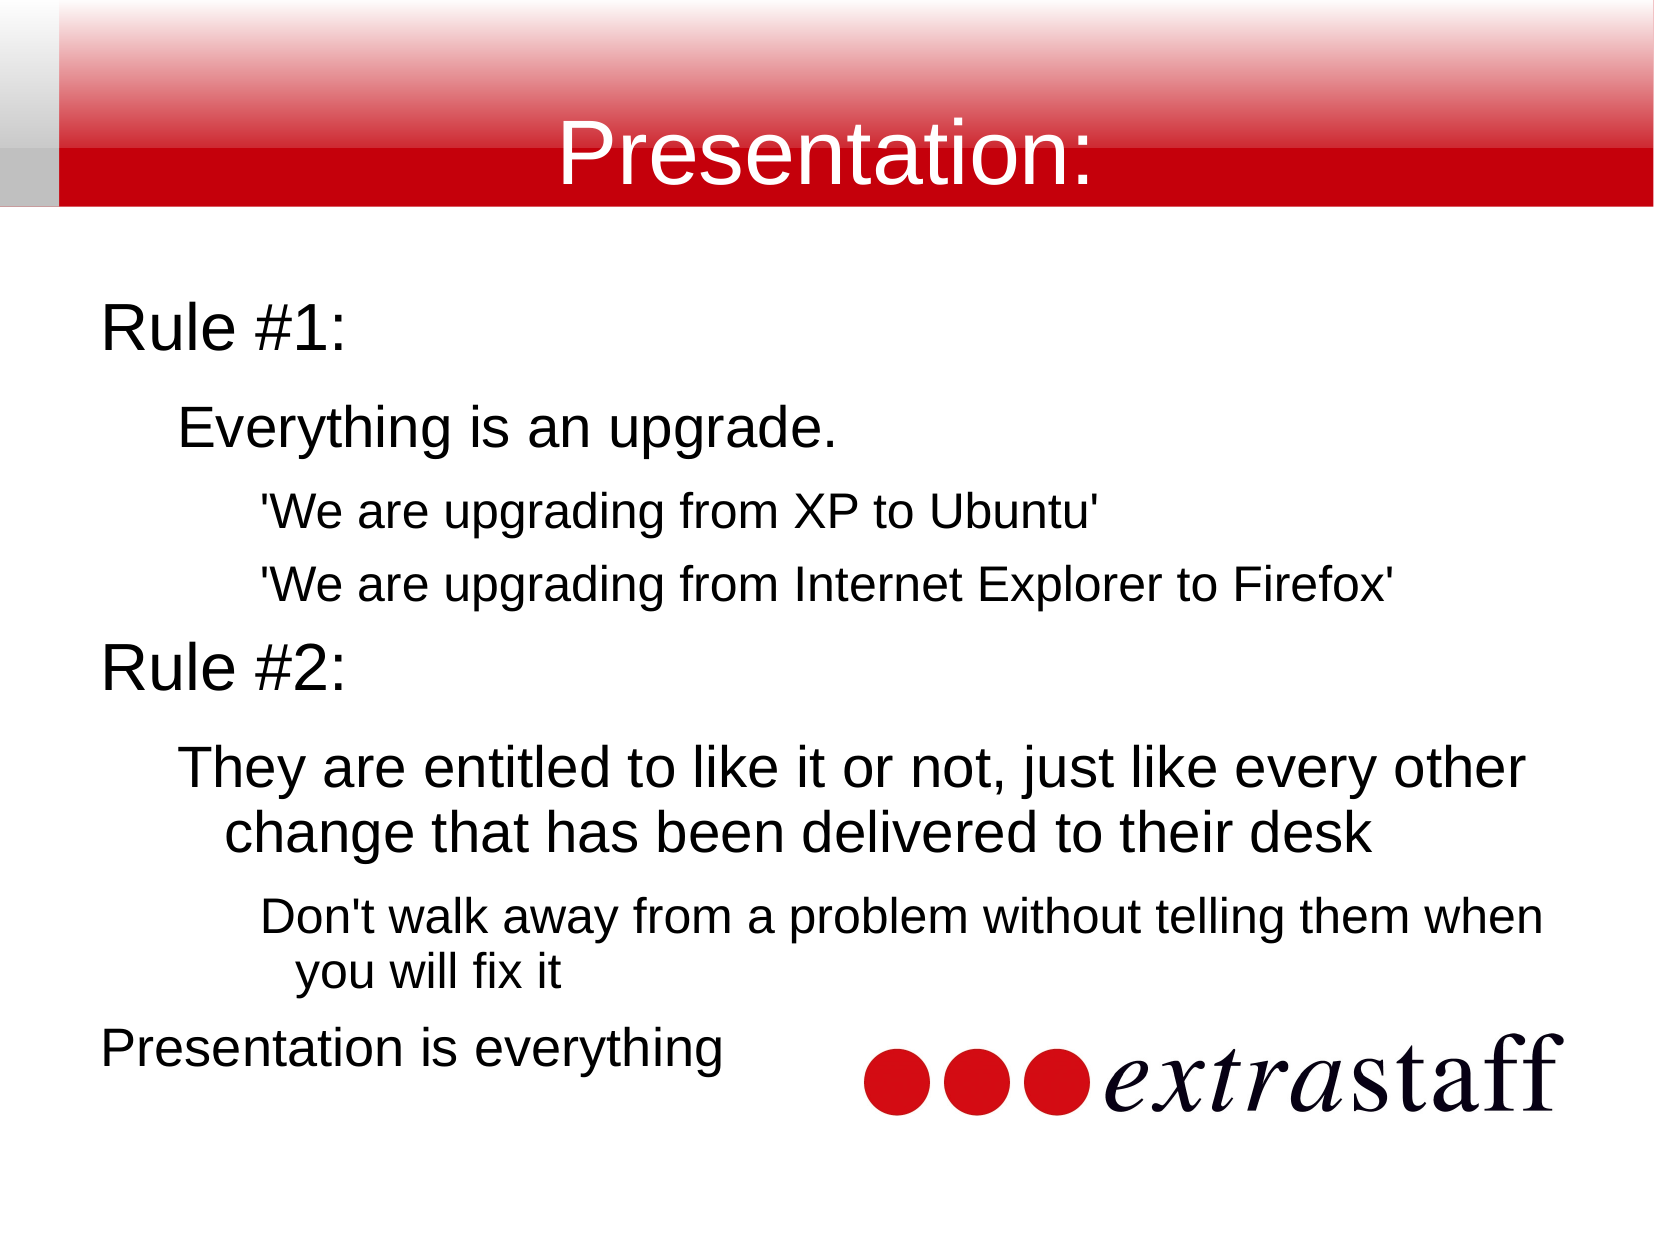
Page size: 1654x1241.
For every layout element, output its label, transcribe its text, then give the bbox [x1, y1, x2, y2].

picture [863, 1094, 1565, 1116]
list Rule #1: Everything is an upgrade. 'We are upgrading from XP to Ubuntu' 'We are upgrading from Internet Explorer to Firefox' Rule #2: They are entitled to like it or not, just like every other change that has been delivered to their desk Don't walk away from a problem without telling them when you will fix it Presentation is everything [82, 290, 1571, 1094]
title Presentation: [82, 56, 1571, 250]
